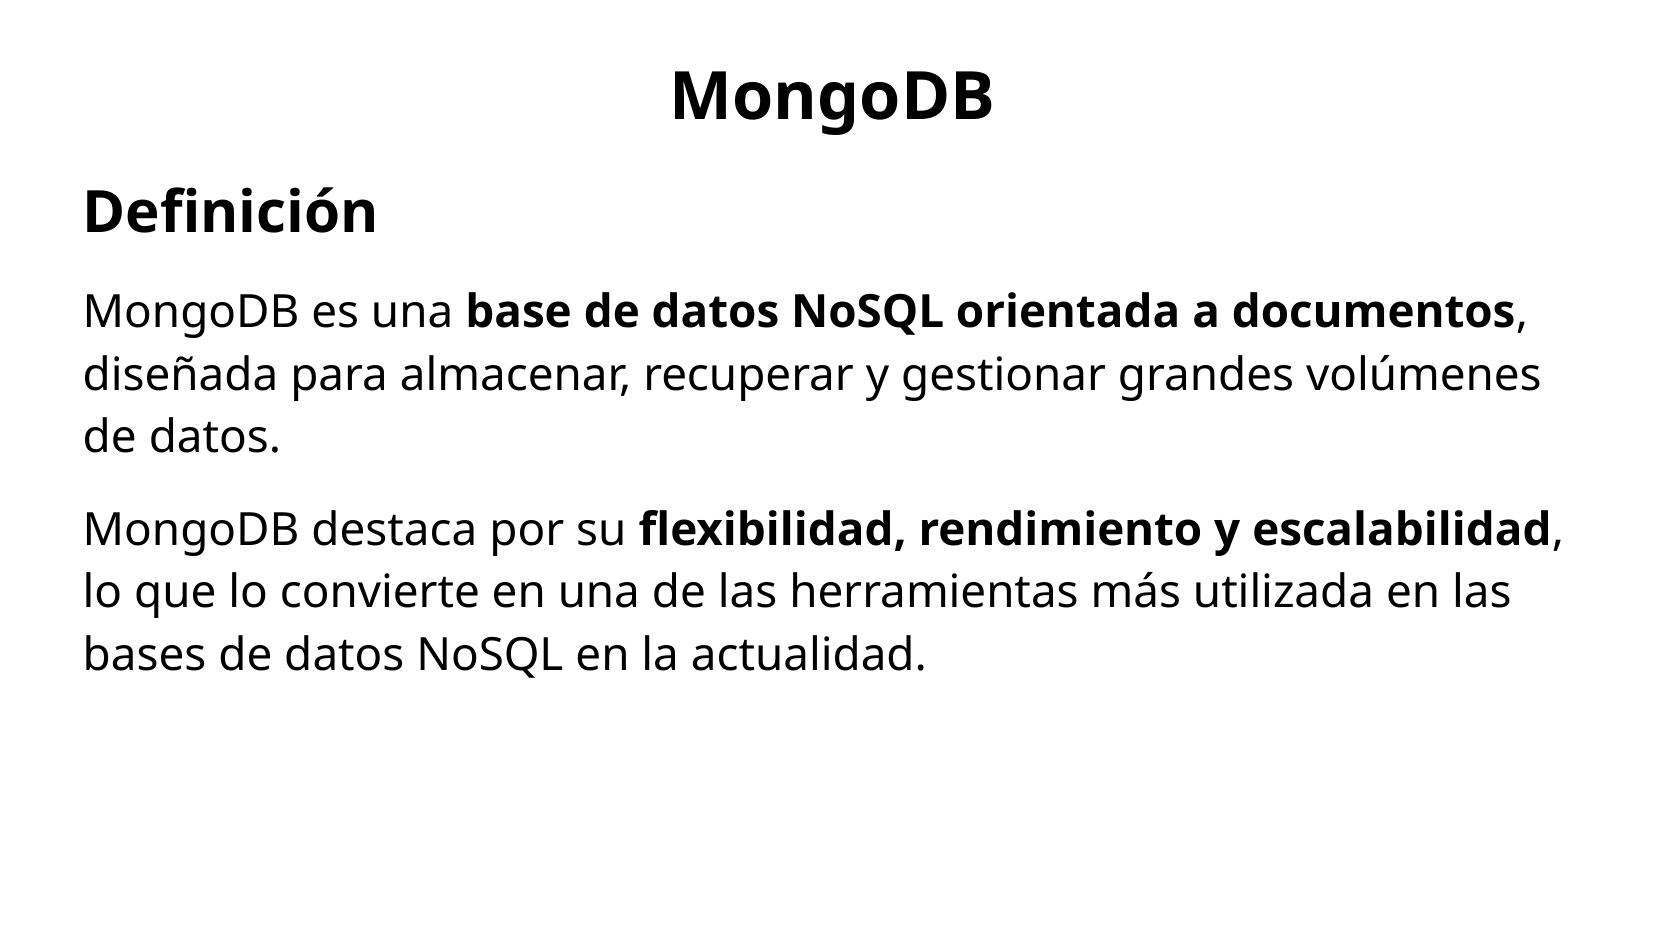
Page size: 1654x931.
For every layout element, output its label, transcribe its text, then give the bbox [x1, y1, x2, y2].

title MongoDB [88, 45, 1577, 142]
list Definición MongoDB es una base de datos NoSQL orientada a documentos, diseñada para almacenar, recuperar y gestionar grandes volúmenes de datos. MongoDB destaca por su flexibilidad, rendimiento y escalabilidad, lo que lo convierte en una de las herramientas más utilizada en las bases de datos NoSQL en la actualidad. [82, 170, 1571, 869]
